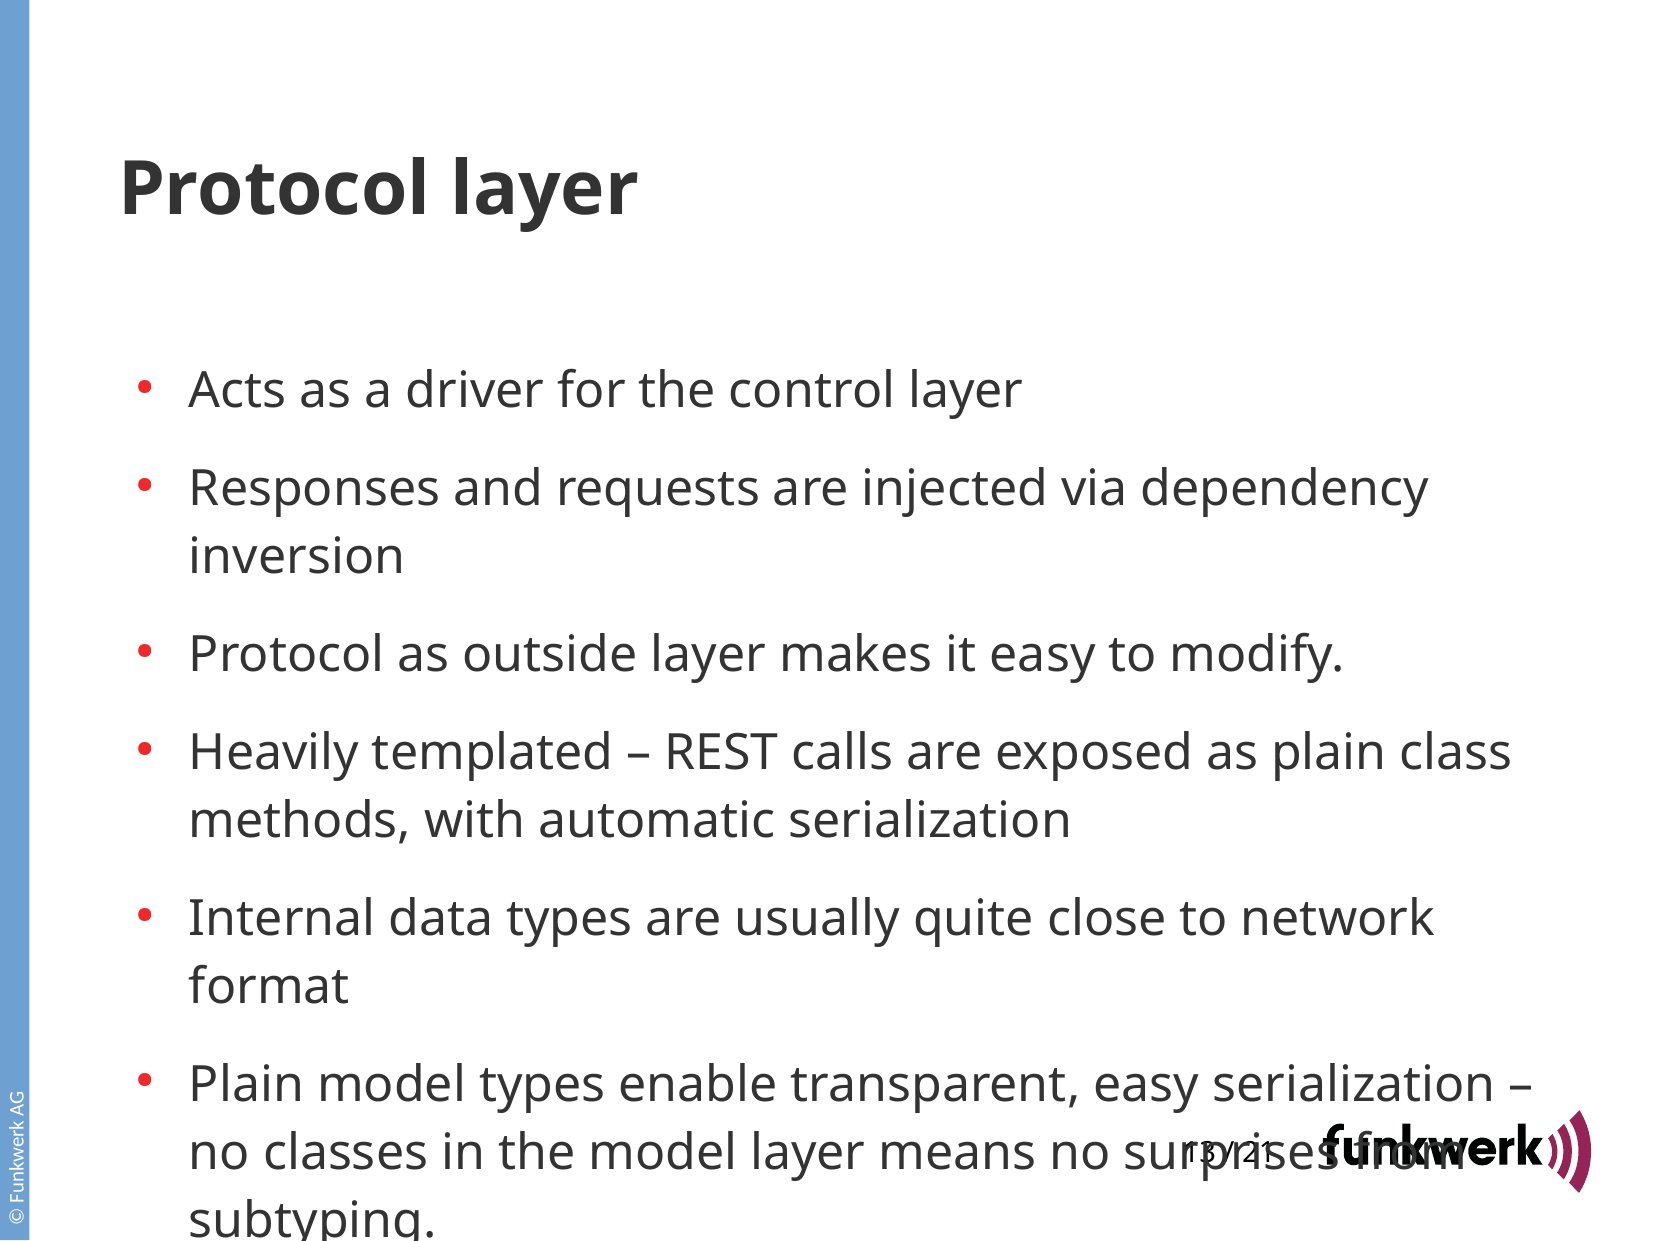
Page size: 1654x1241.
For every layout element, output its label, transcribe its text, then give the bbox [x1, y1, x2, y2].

title Protocol layer [118, 49, 1571, 237]
list Acts as a driver for the control layer Responses and requests are injected via dependency inversion Protocol as outside layer makes it easy to modify. Heavily templated – REST calls are exposed as plain class methods, with automatic serialization Internal data types are usually quite close to network format Plain model types enable transparent, easy serialization – no classes in the model layer means no surprises from subtyping. [118, 354, 1536, 1074]
